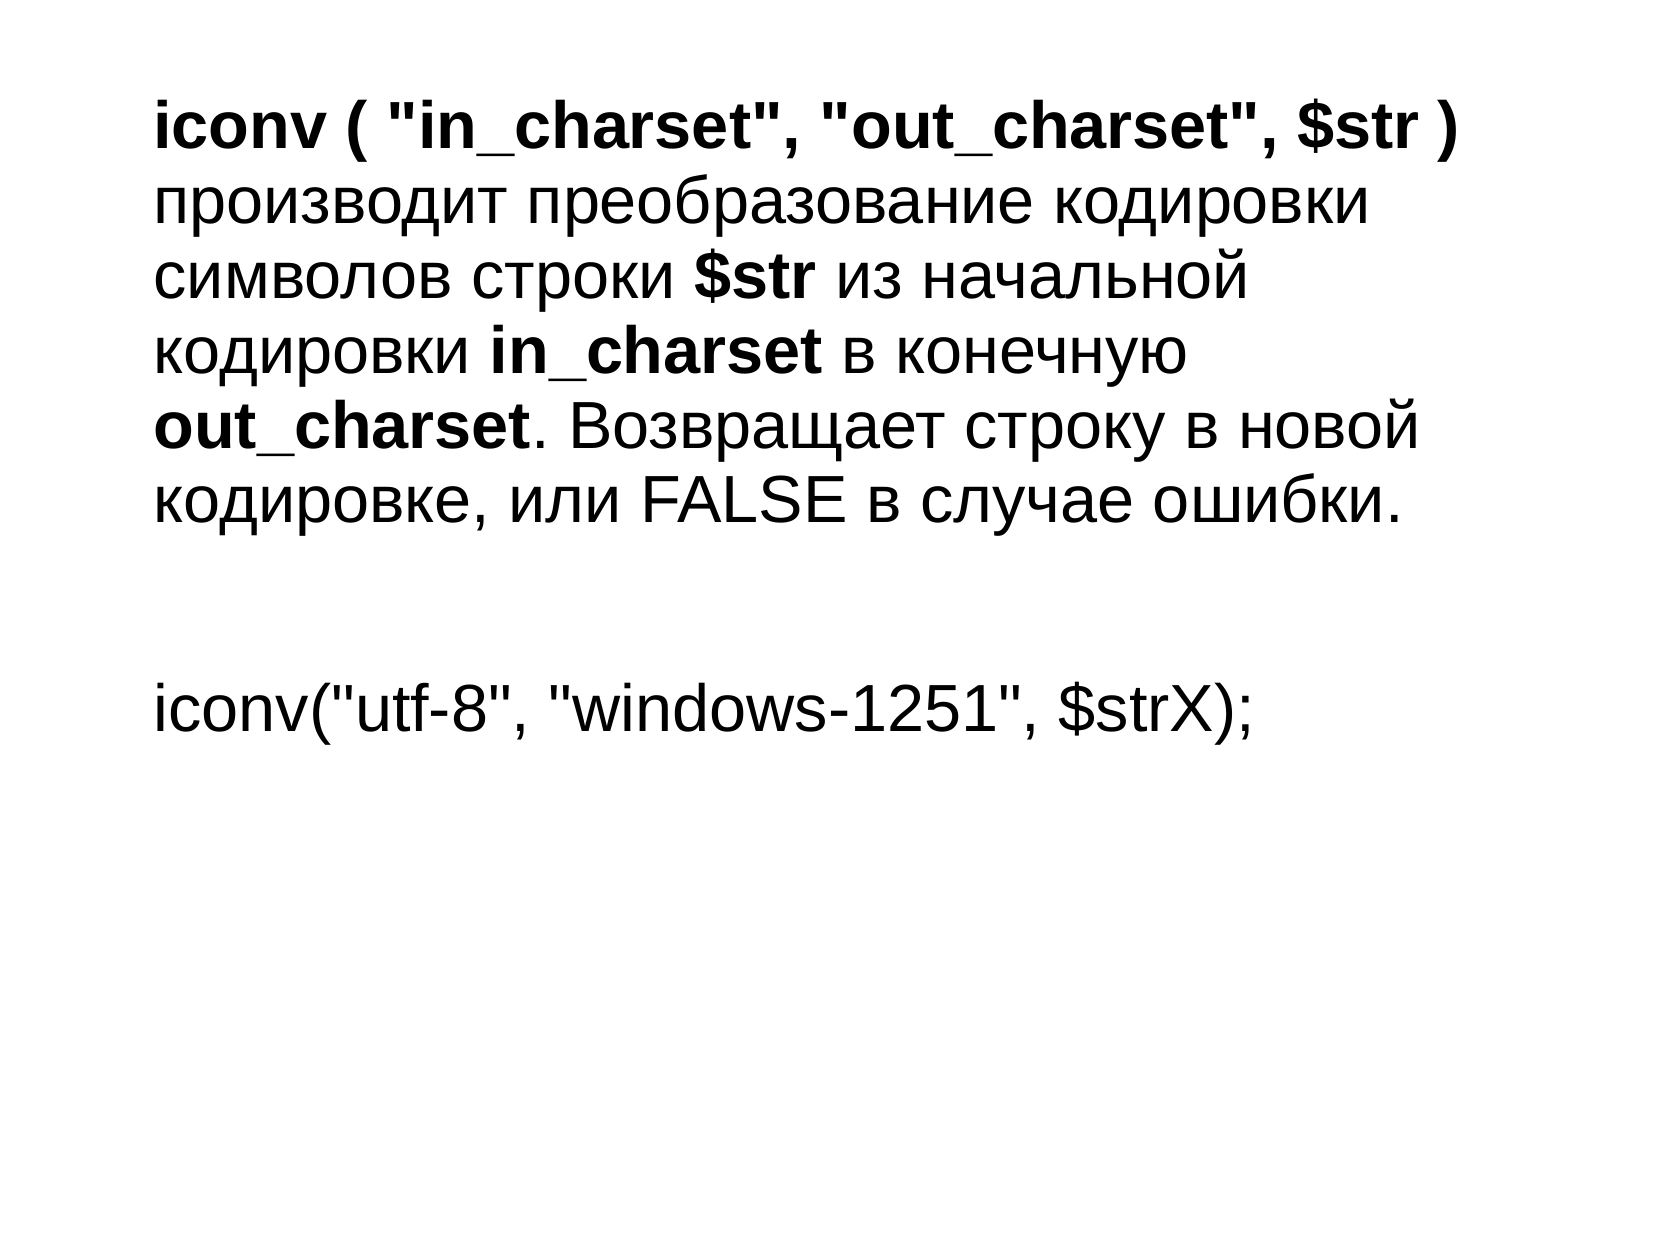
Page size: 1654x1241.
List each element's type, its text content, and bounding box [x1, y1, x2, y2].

list iconv ( "in_charset", "out_charset", $str ) производит преобразование кодировки символов строки $str из начальной кодировки in_charset в конечную out_charset. Возвращает строку в новой кодировке, или FALSE в случае ошибки. iconv("utf-8", "windows-1251", $strX); [82, 88, 1571, 1109]
